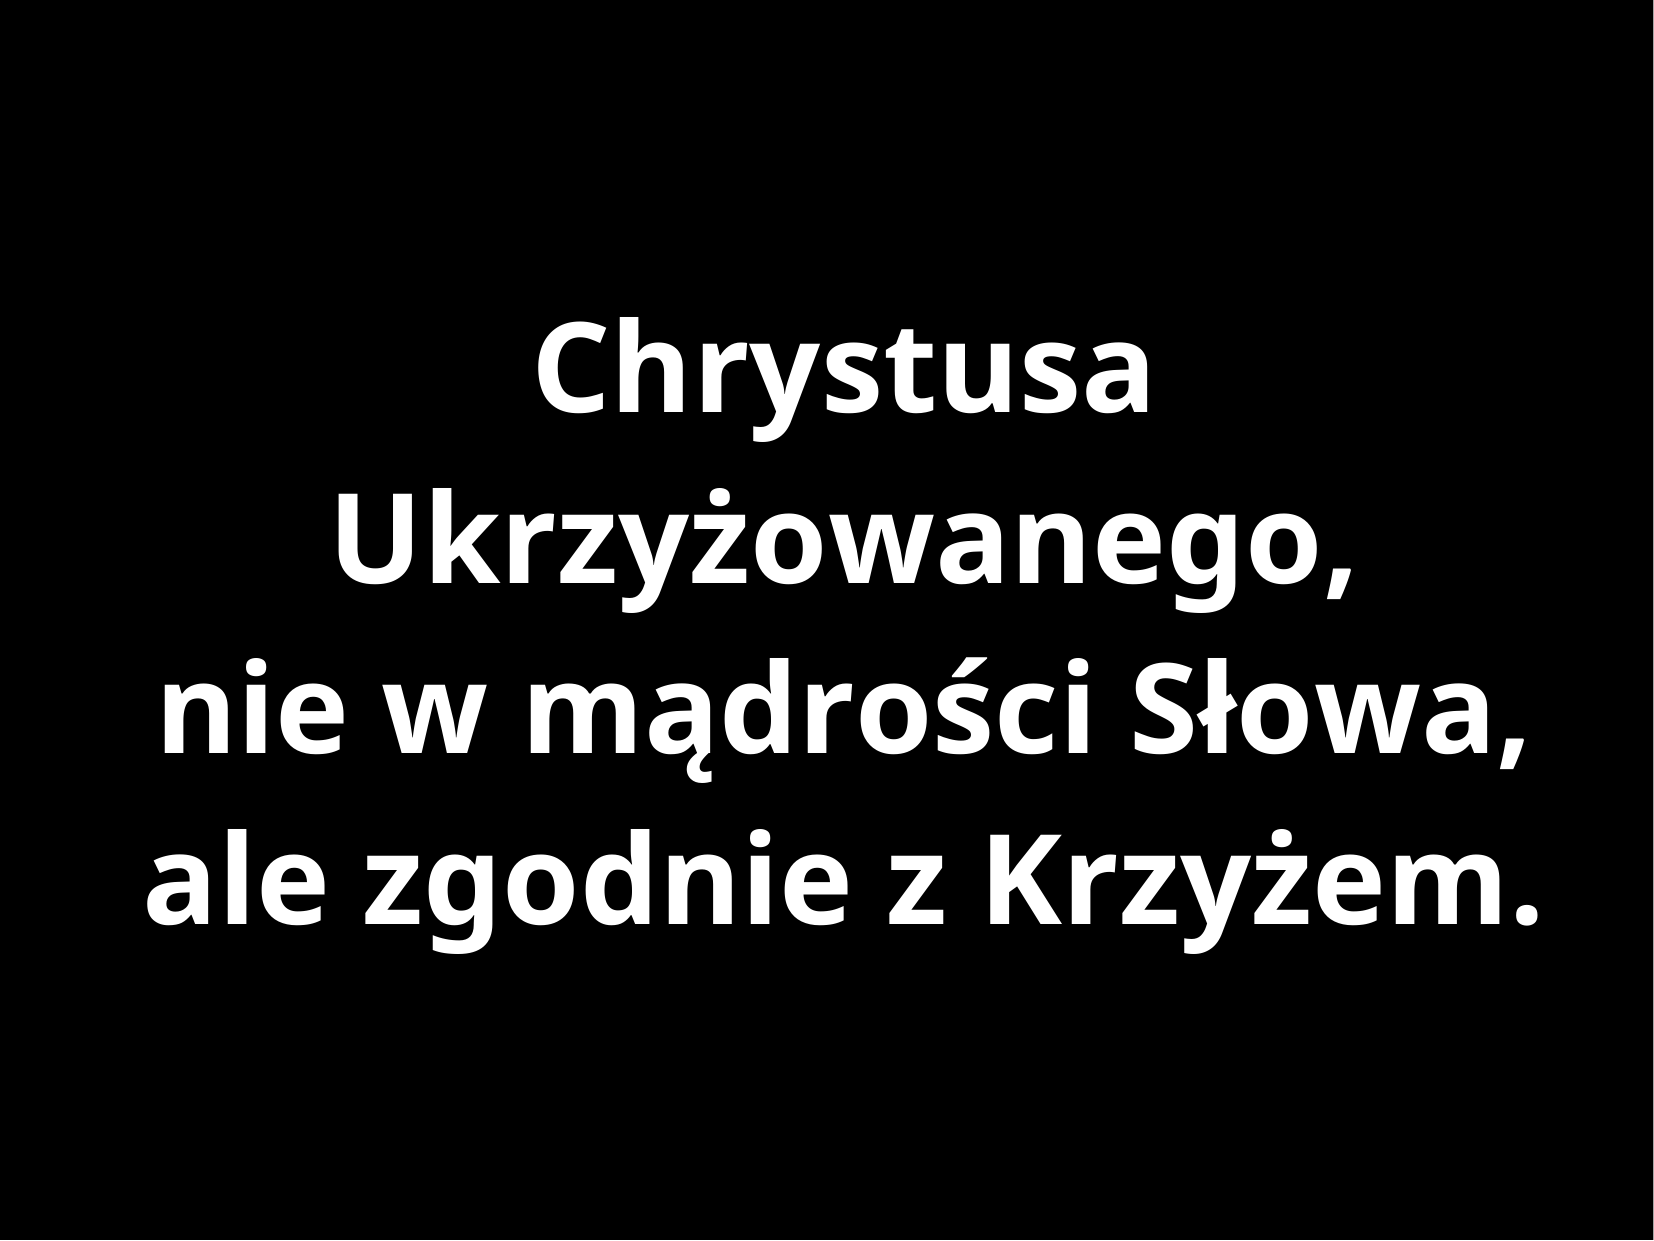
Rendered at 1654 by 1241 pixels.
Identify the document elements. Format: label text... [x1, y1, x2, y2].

subtitle Chrystusa Ukrzyżowanego, nie w mądrości Słowa, ale zgodnie z Krzyżem. [0, 0, 1654, 1241]
